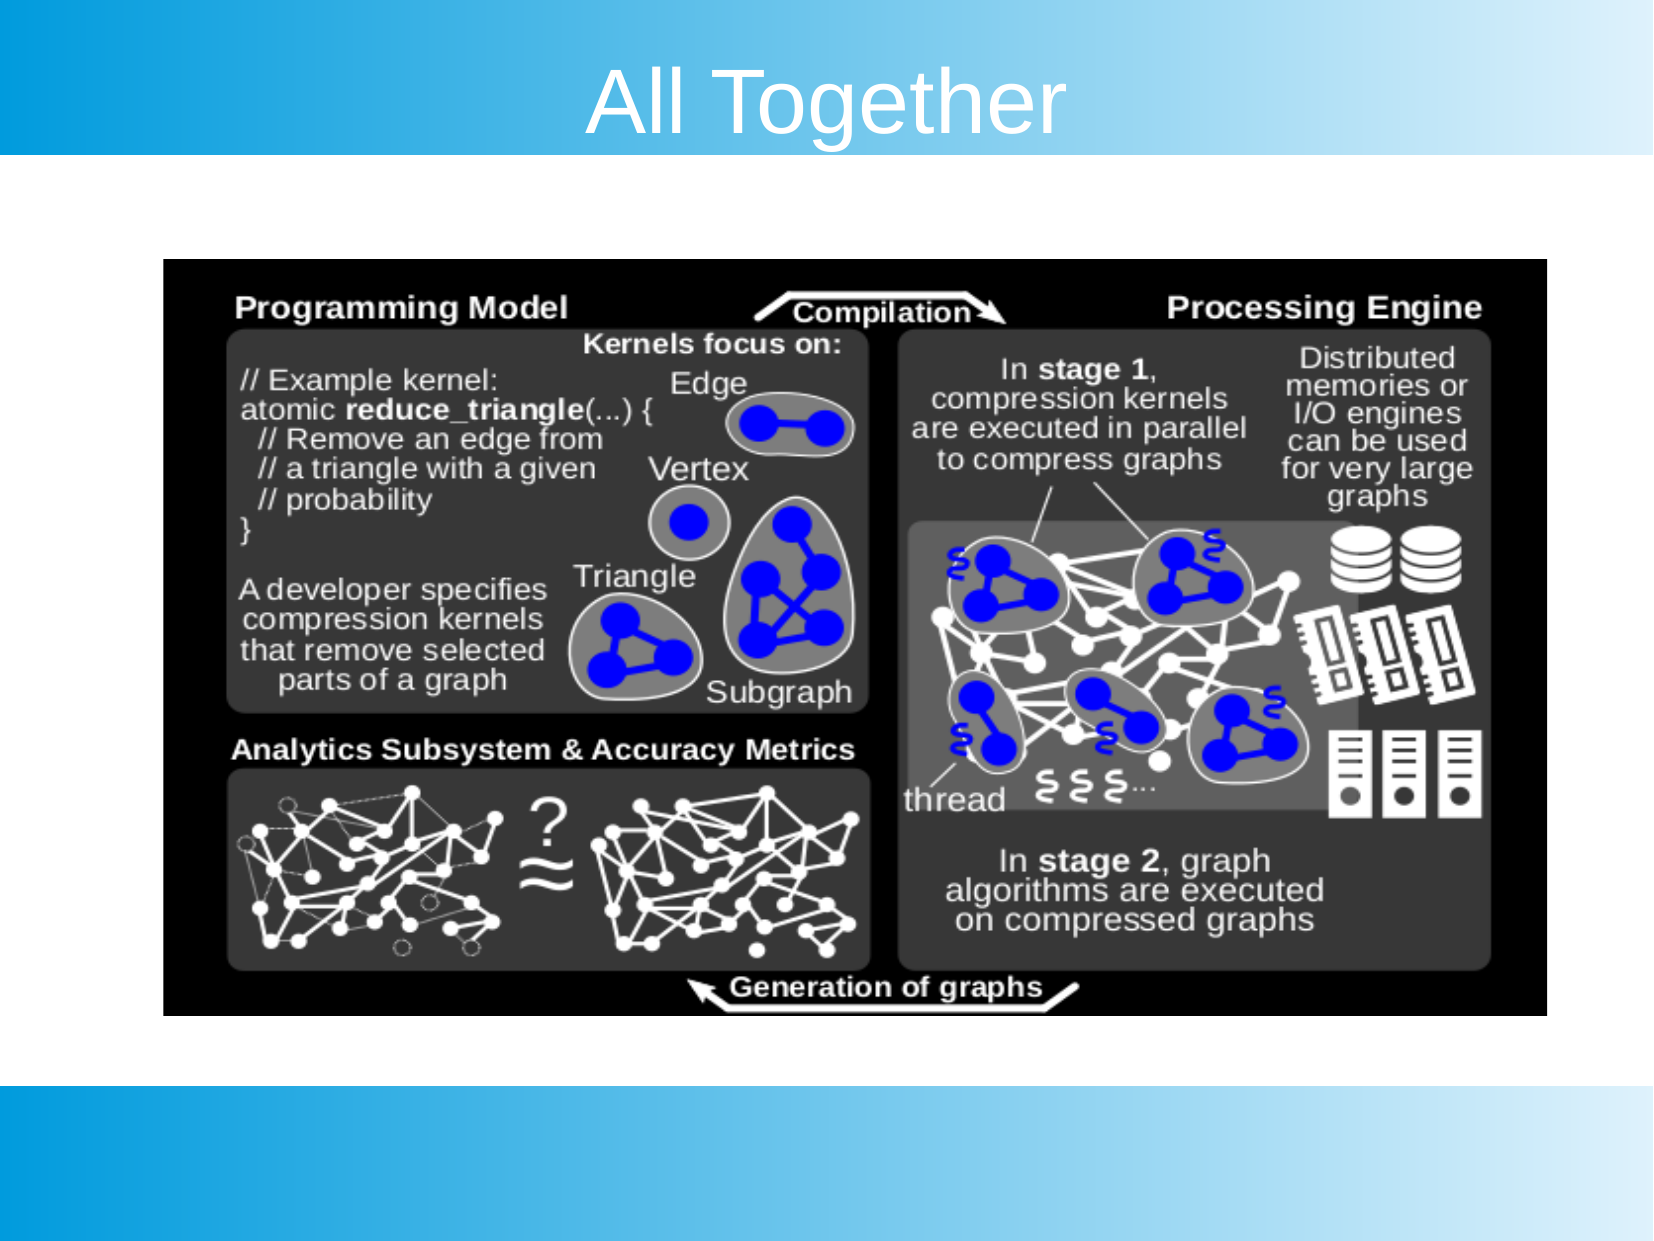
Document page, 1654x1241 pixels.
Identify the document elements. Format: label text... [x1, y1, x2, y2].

title All Together [82, 49, 1571, 155]
picture [163, 259, 1548, 1016]
